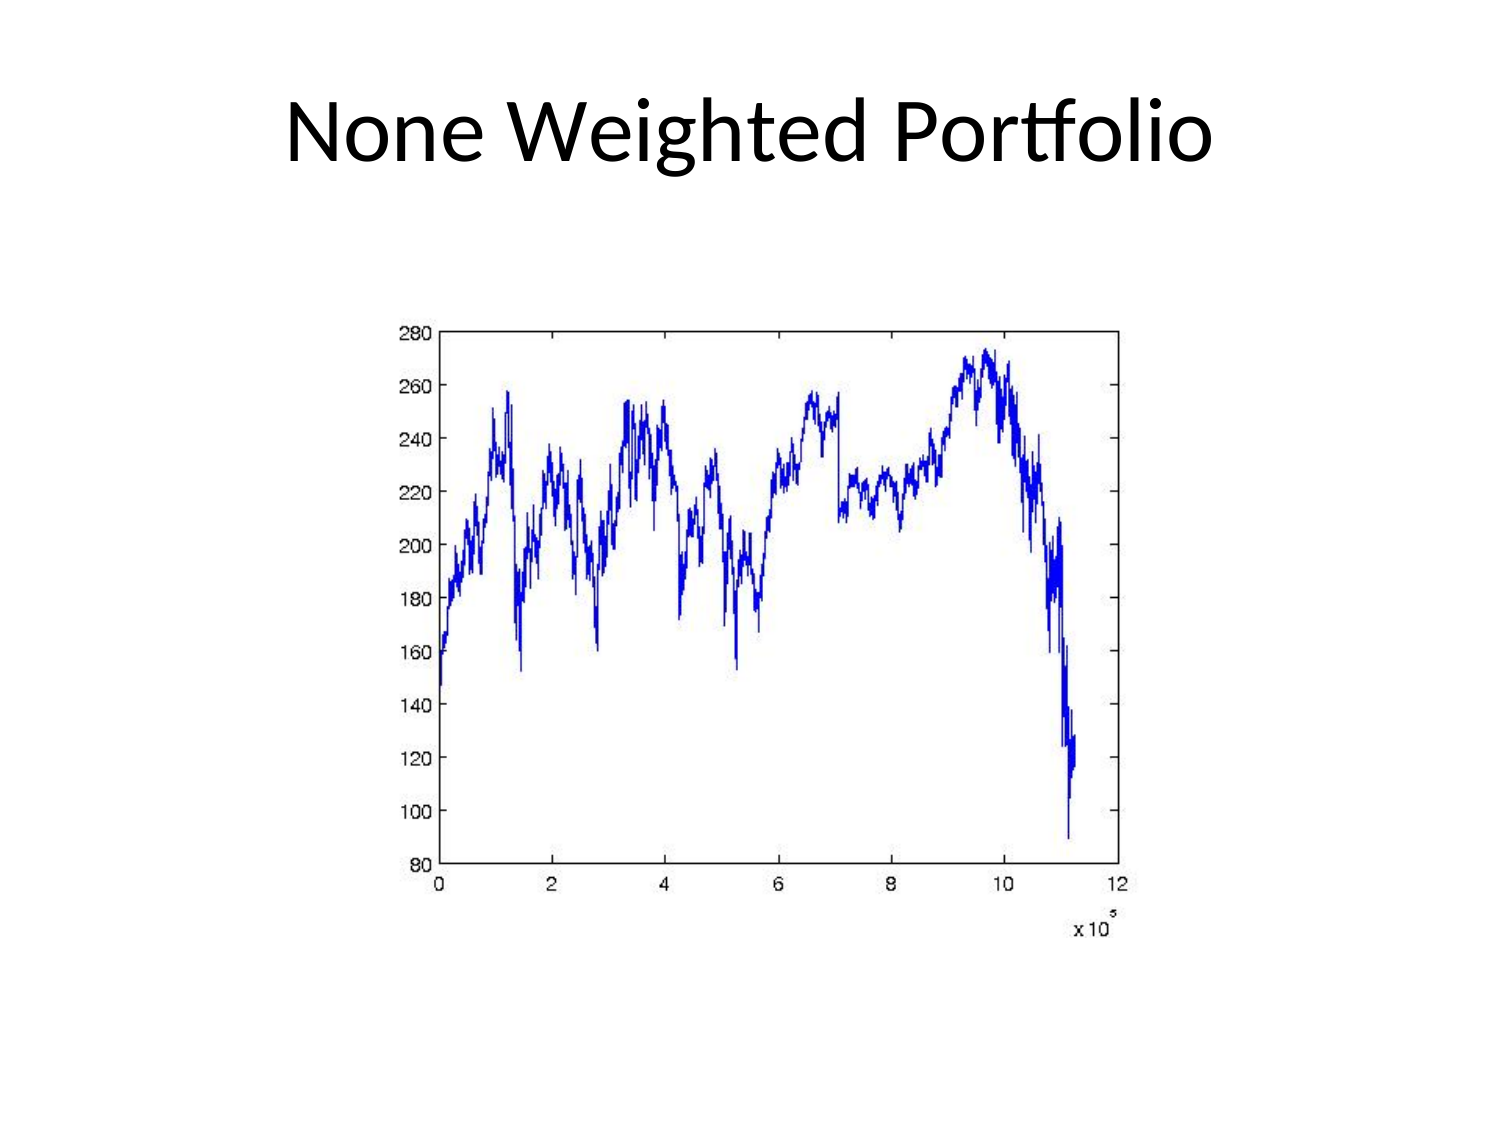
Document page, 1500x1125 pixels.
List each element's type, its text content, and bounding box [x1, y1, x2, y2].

picture [325, 281, 1201, 938]
title None Weighted Portfolio [75, 21, 1426, 257]
